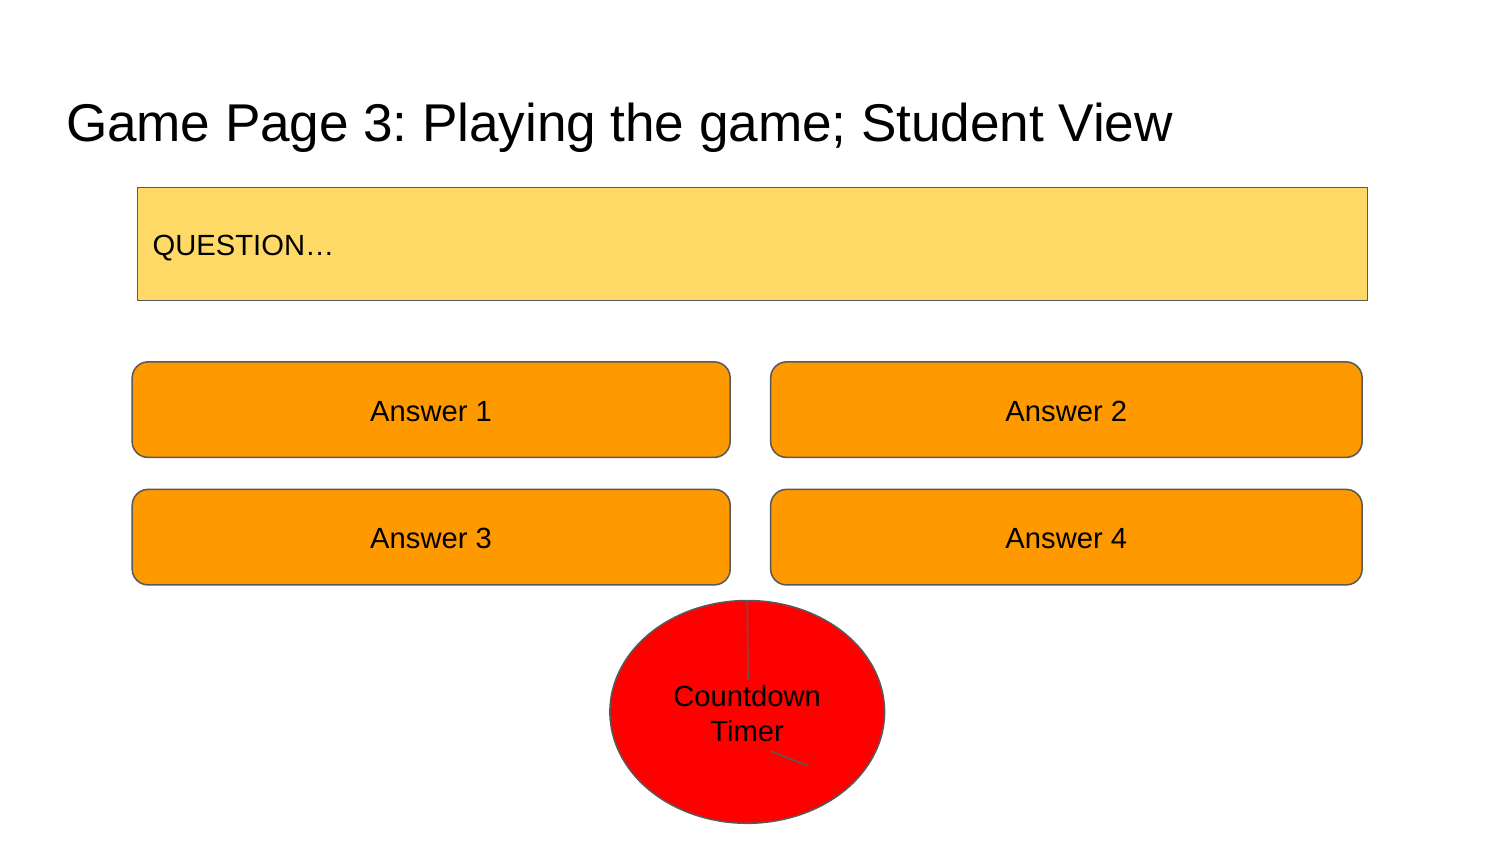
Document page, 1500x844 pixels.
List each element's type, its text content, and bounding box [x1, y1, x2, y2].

title Game Page 3: Playing the game; Student View [51, 72, 1449, 167]
text_box QUESTION… [137, 187, 1368, 301]
text_box Answer 2 [770, 361, 1363, 458]
text_box Answer 3 [132, 489, 731, 585]
text_box Countdown Timer [609, 600, 885, 824]
text_box Answer 1 [132, 361, 731, 458]
text_box Answer 4 [770, 489, 1363, 585]
